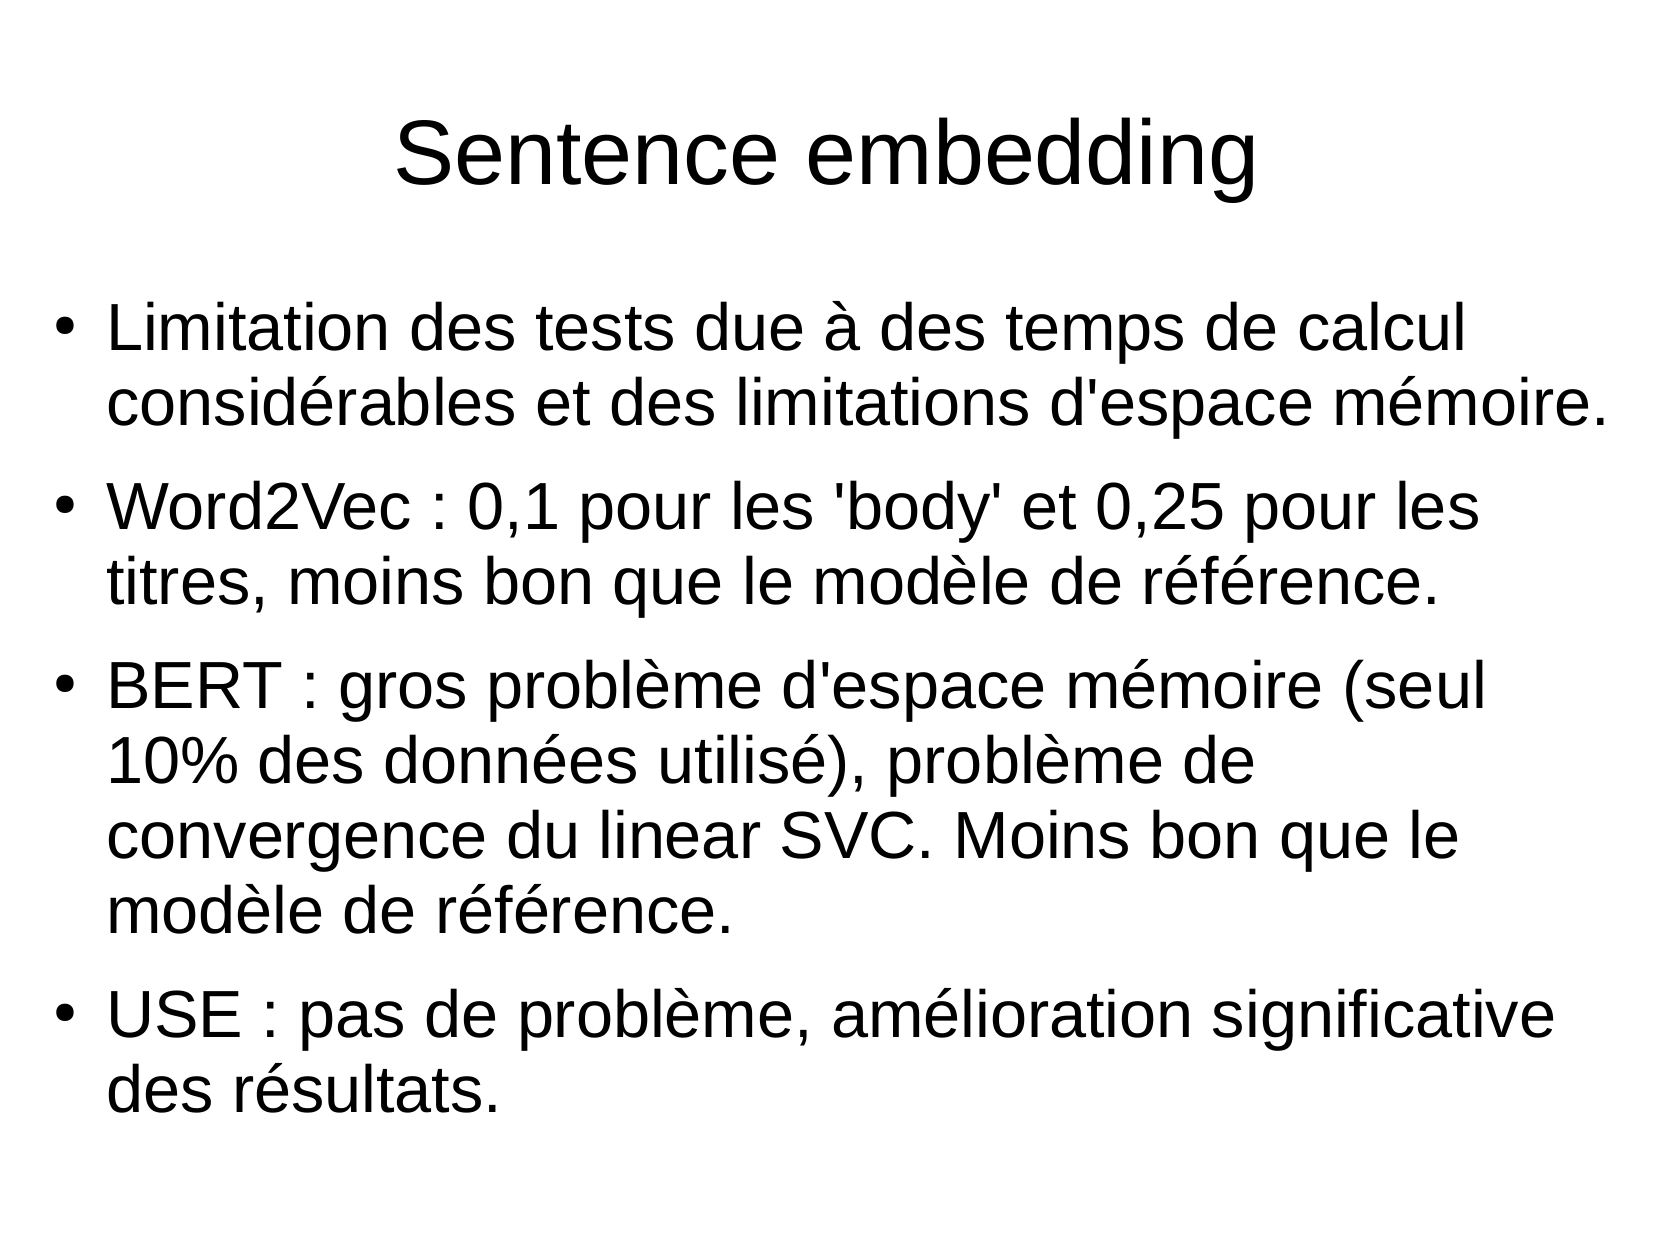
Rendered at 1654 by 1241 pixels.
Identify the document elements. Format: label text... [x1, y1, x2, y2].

title Sentence embedding [82, 49, 1571, 257]
list Limitation des tests due à des temps de calcul considérables et des limitations d'espace mémoire. Word2Vec : 0,1 pour les 'body' et 0,25 pour les titres, moins bon que le modèle de référence. BERT : gros problème d'espace mémoire (seul 10% des données utilisé), problème de convergence du linear SVC. Moins bon que le modèle de référence. USE : pas de problème, amélioration significative des résultats. [35, 290, 1619, 1127]
